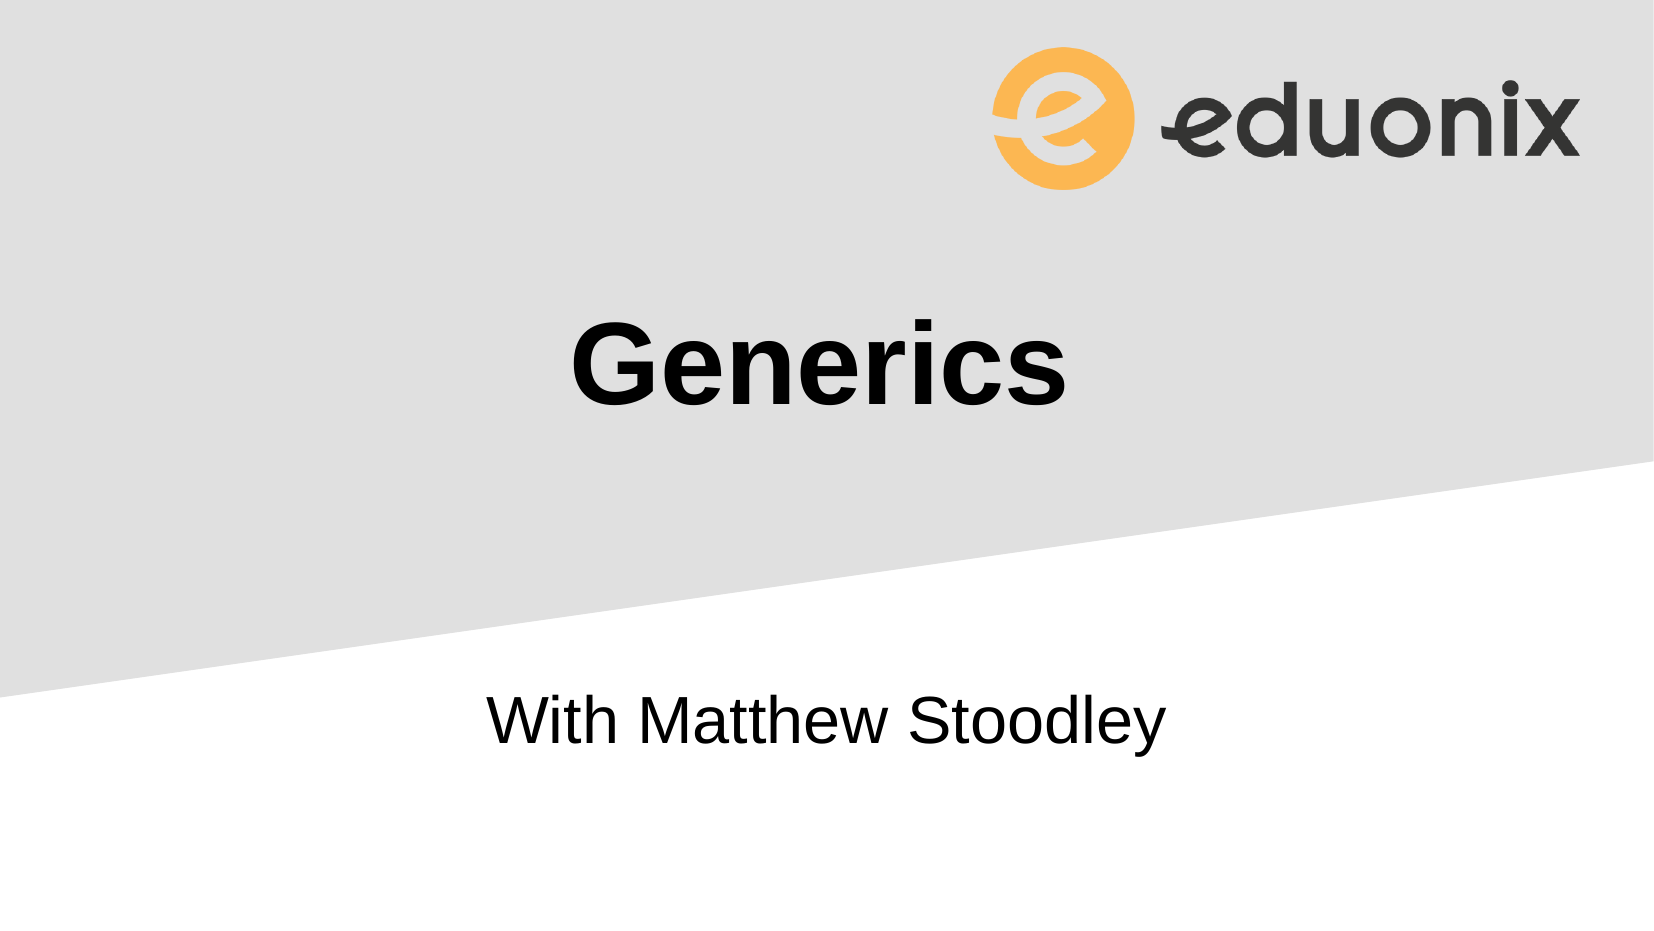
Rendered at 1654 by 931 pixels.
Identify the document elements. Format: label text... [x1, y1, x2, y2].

picture [992, 47, 1580, 190]
subtitle With Matthew Stoodley [93, 578, 1561, 863]
title Generics [75, 90, 1564, 639]
